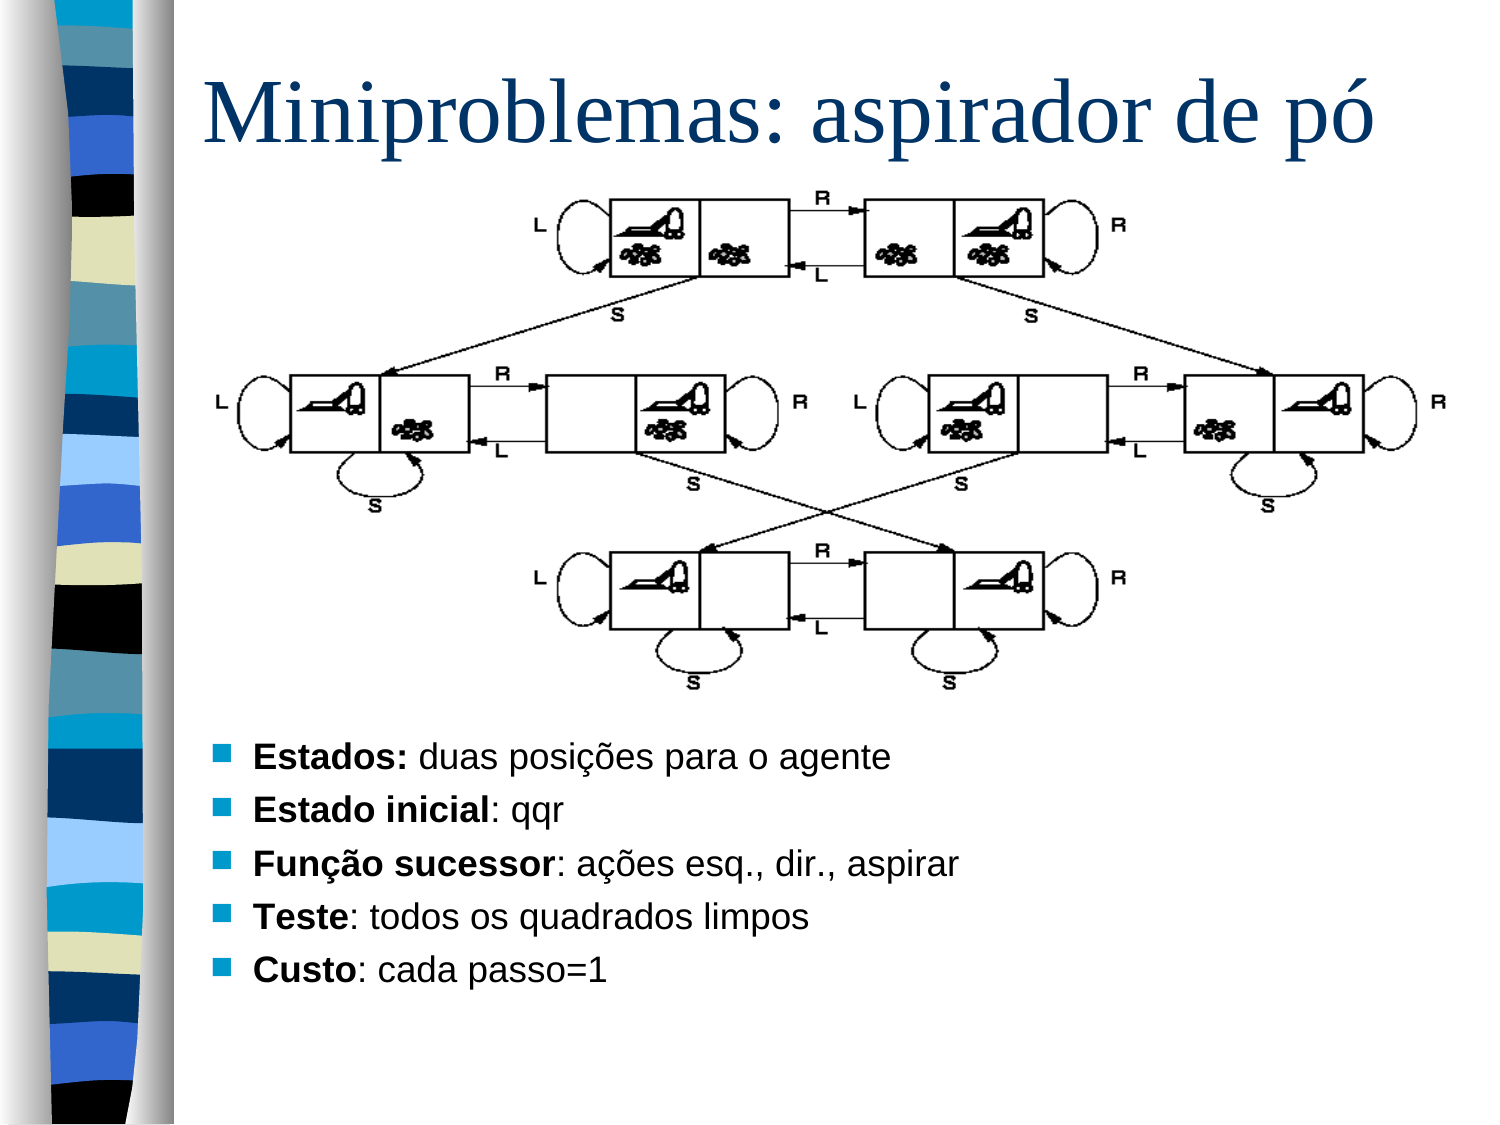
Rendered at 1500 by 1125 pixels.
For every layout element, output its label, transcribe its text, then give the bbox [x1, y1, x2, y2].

title Miniproblemas: aspirador de pó [187, 37, 1463, 176]
picture [212, 187, 1450, 700]
list Estados: duas posições para o agente Estado inicial: qqr Função sucessor: ações esq., dir., aspirar Teste: todos os quadrados limpos Custo: cada passo=1 [199, 725, 1438, 1000]
